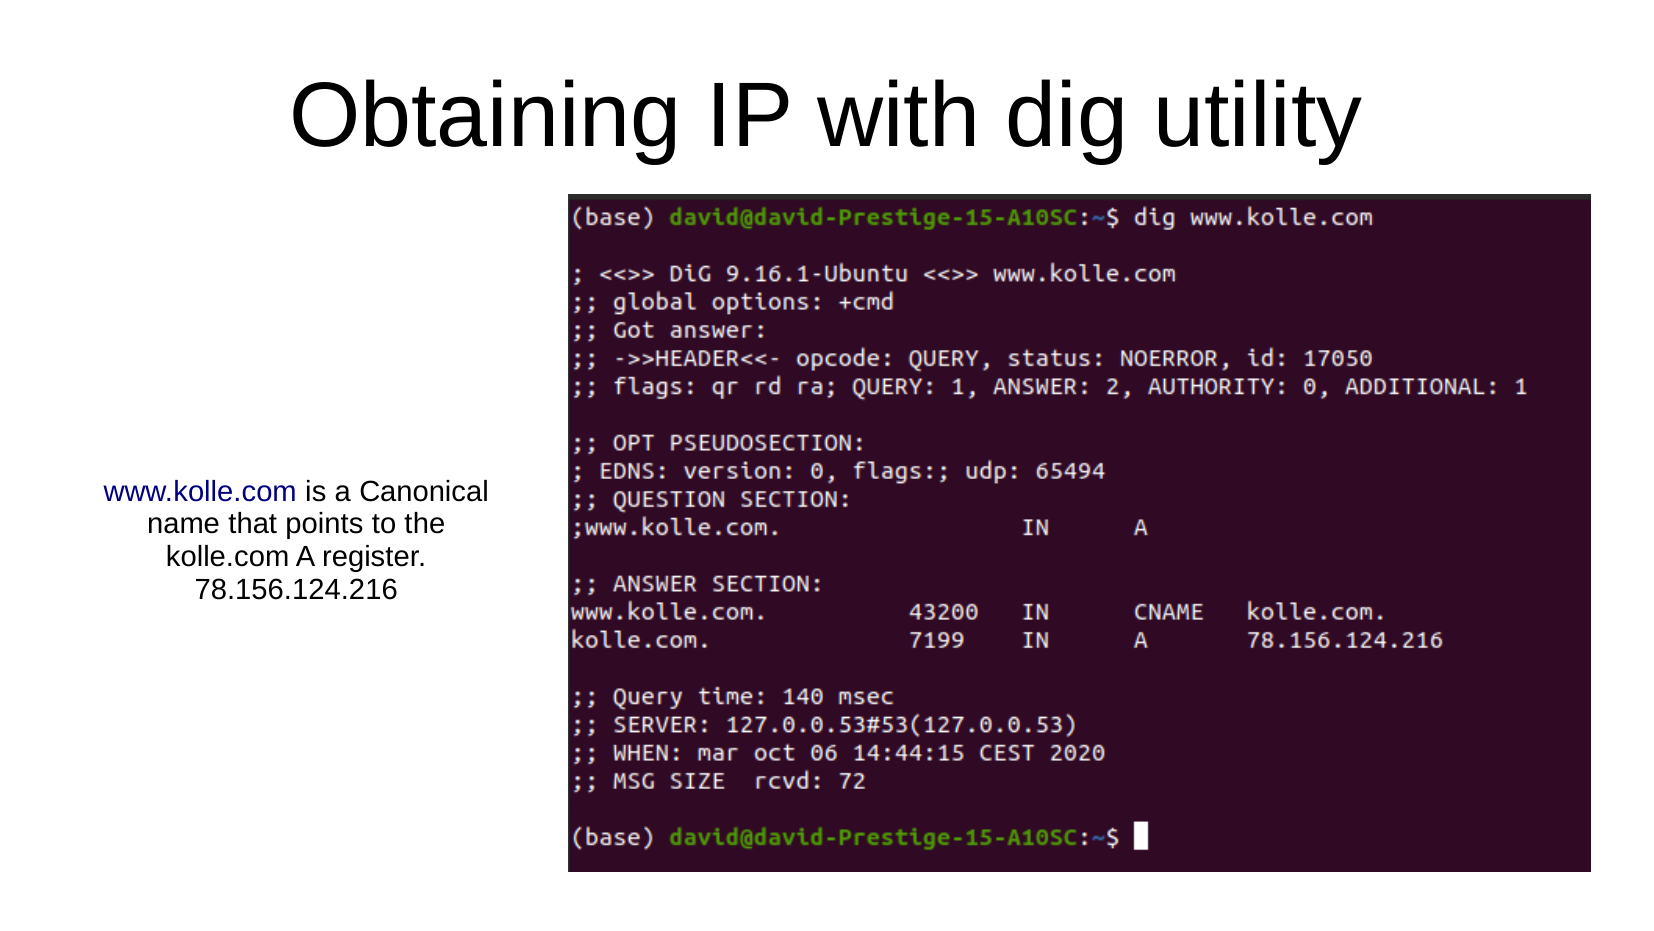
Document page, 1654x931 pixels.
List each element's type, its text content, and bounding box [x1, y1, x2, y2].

title Obtaining IP with dig utility [82, 37, 1571, 193]
picture [568, 194, 1591, 872]
subtitle www.kolle.com is a Canonical name that points to the kolle.com A register. 78.156.124.216 [82, 270, 511, 811]
